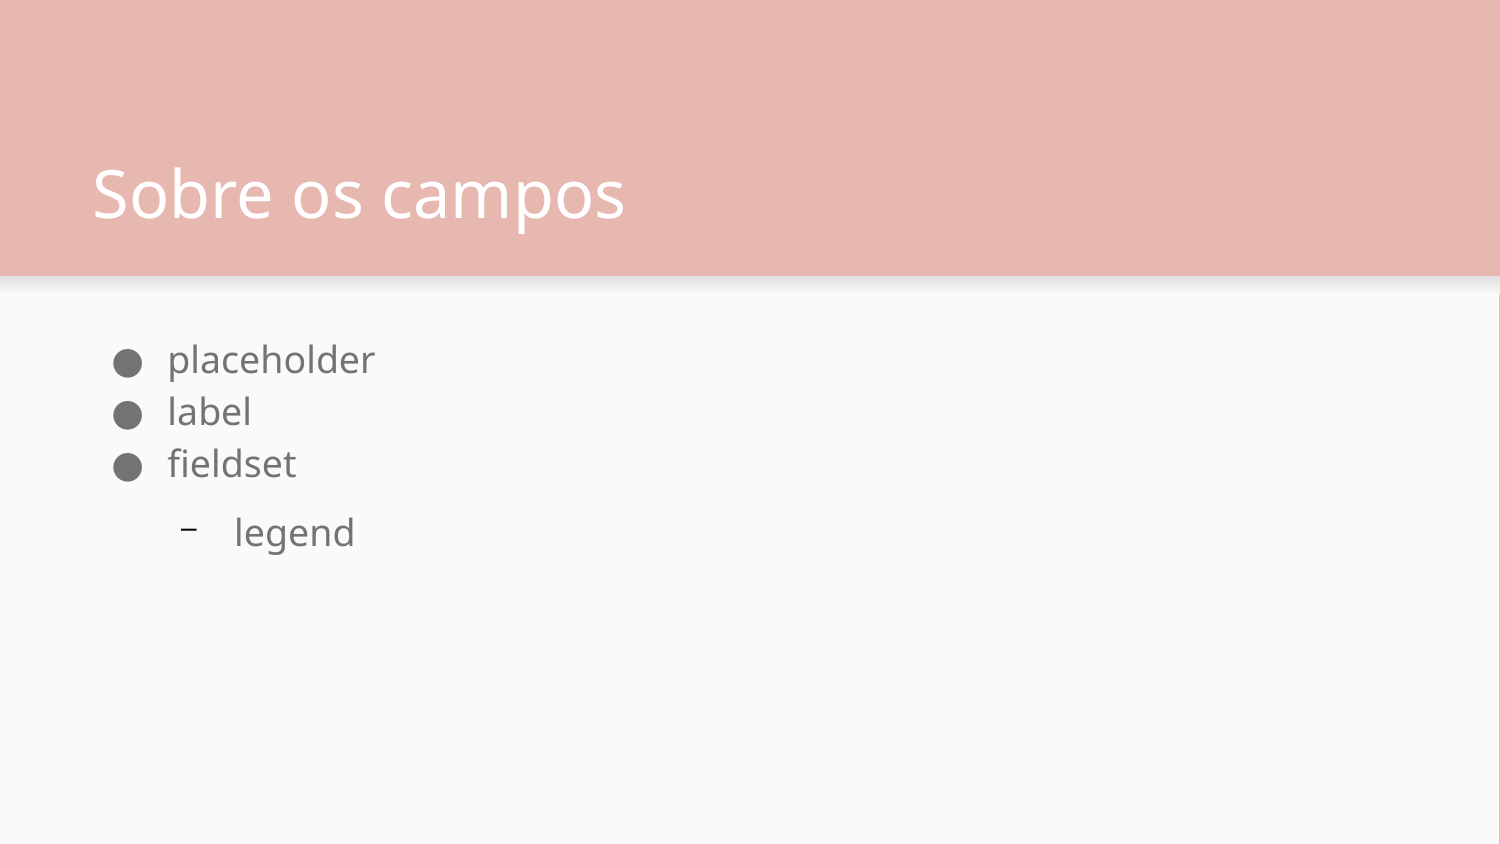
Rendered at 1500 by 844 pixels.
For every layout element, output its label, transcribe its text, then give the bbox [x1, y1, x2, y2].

list placeholder label fieldset legend [77, 314, 1427, 760]
title Sobre os campos [77, 121, 1427, 248]
